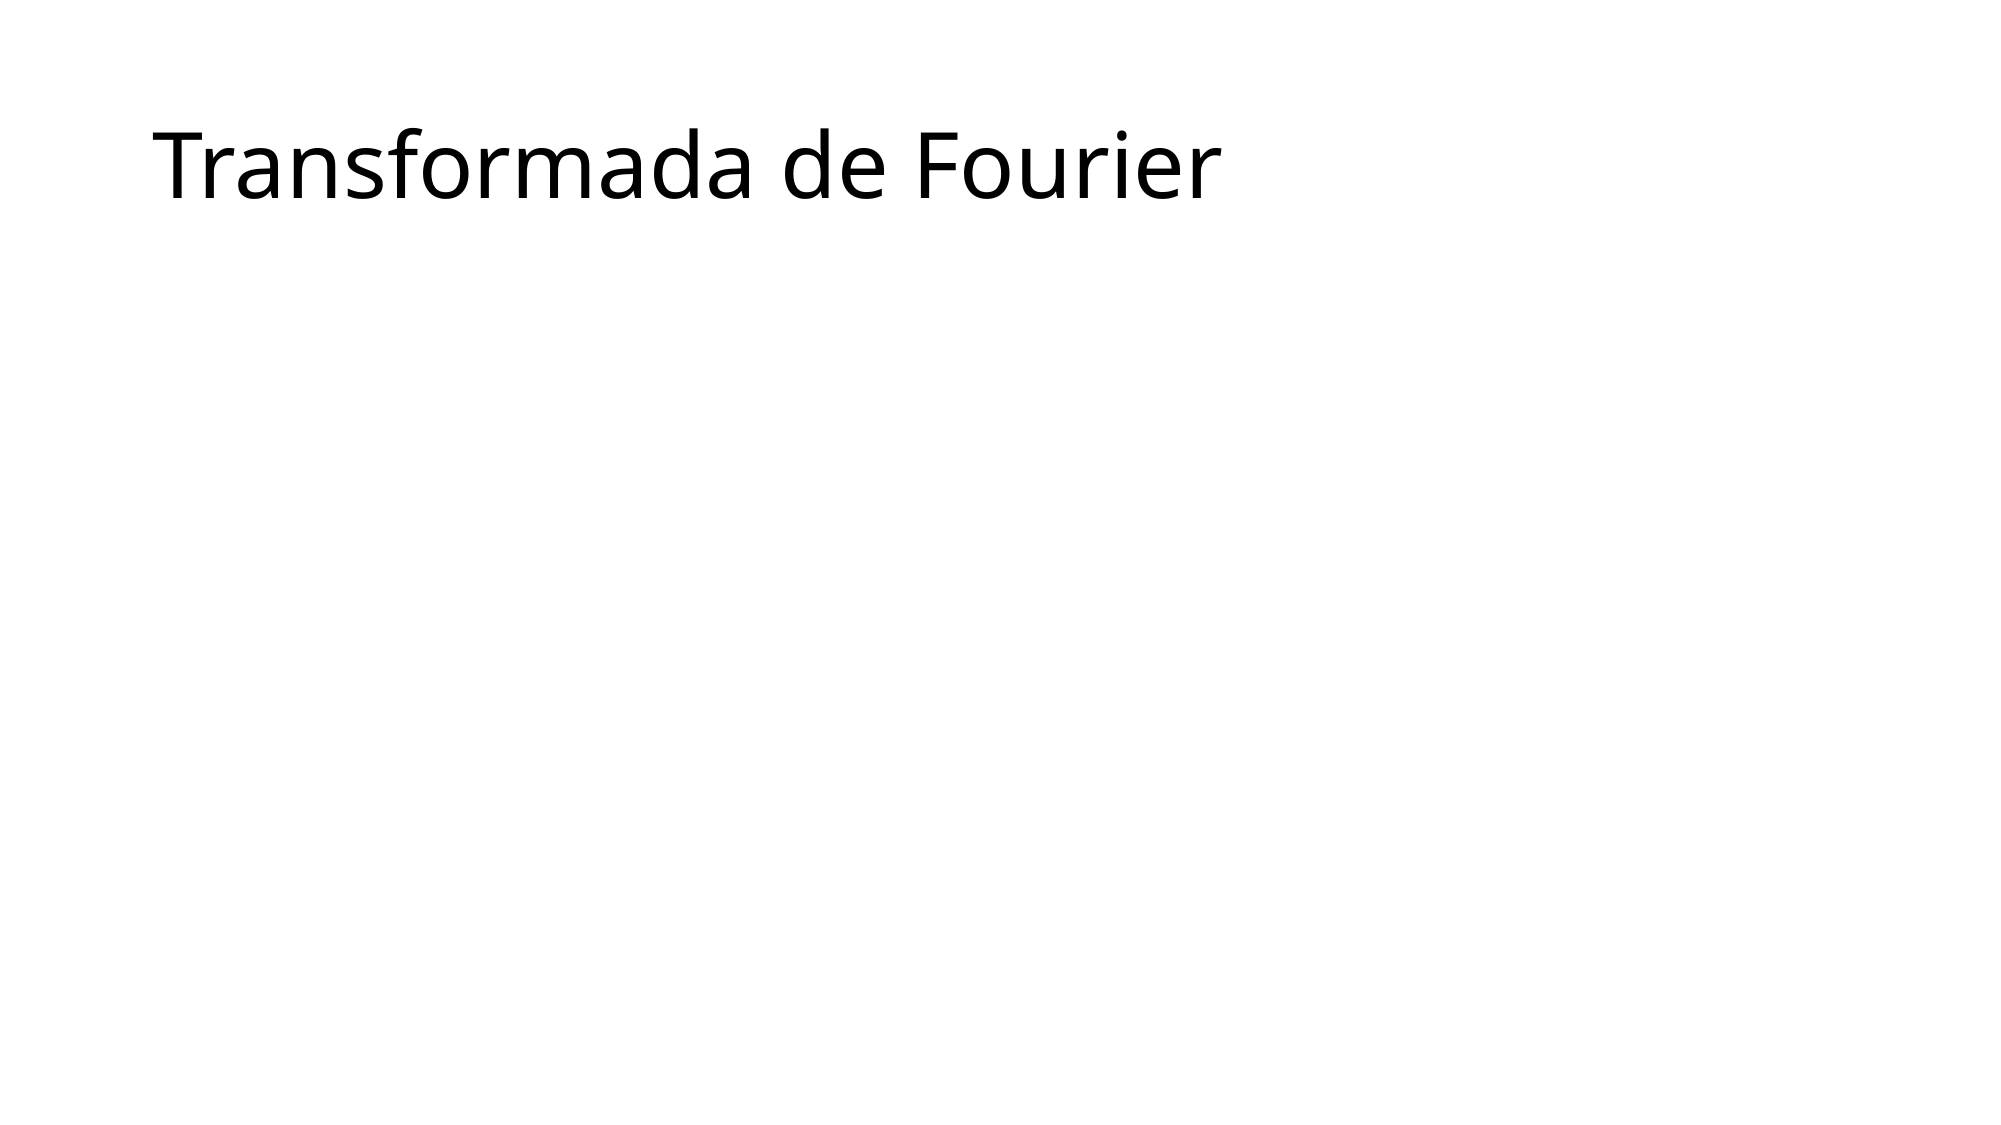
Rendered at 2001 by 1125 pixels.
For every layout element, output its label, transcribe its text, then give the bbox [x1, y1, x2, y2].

title Transformada de Fourier [137, 59, 1863, 278]
